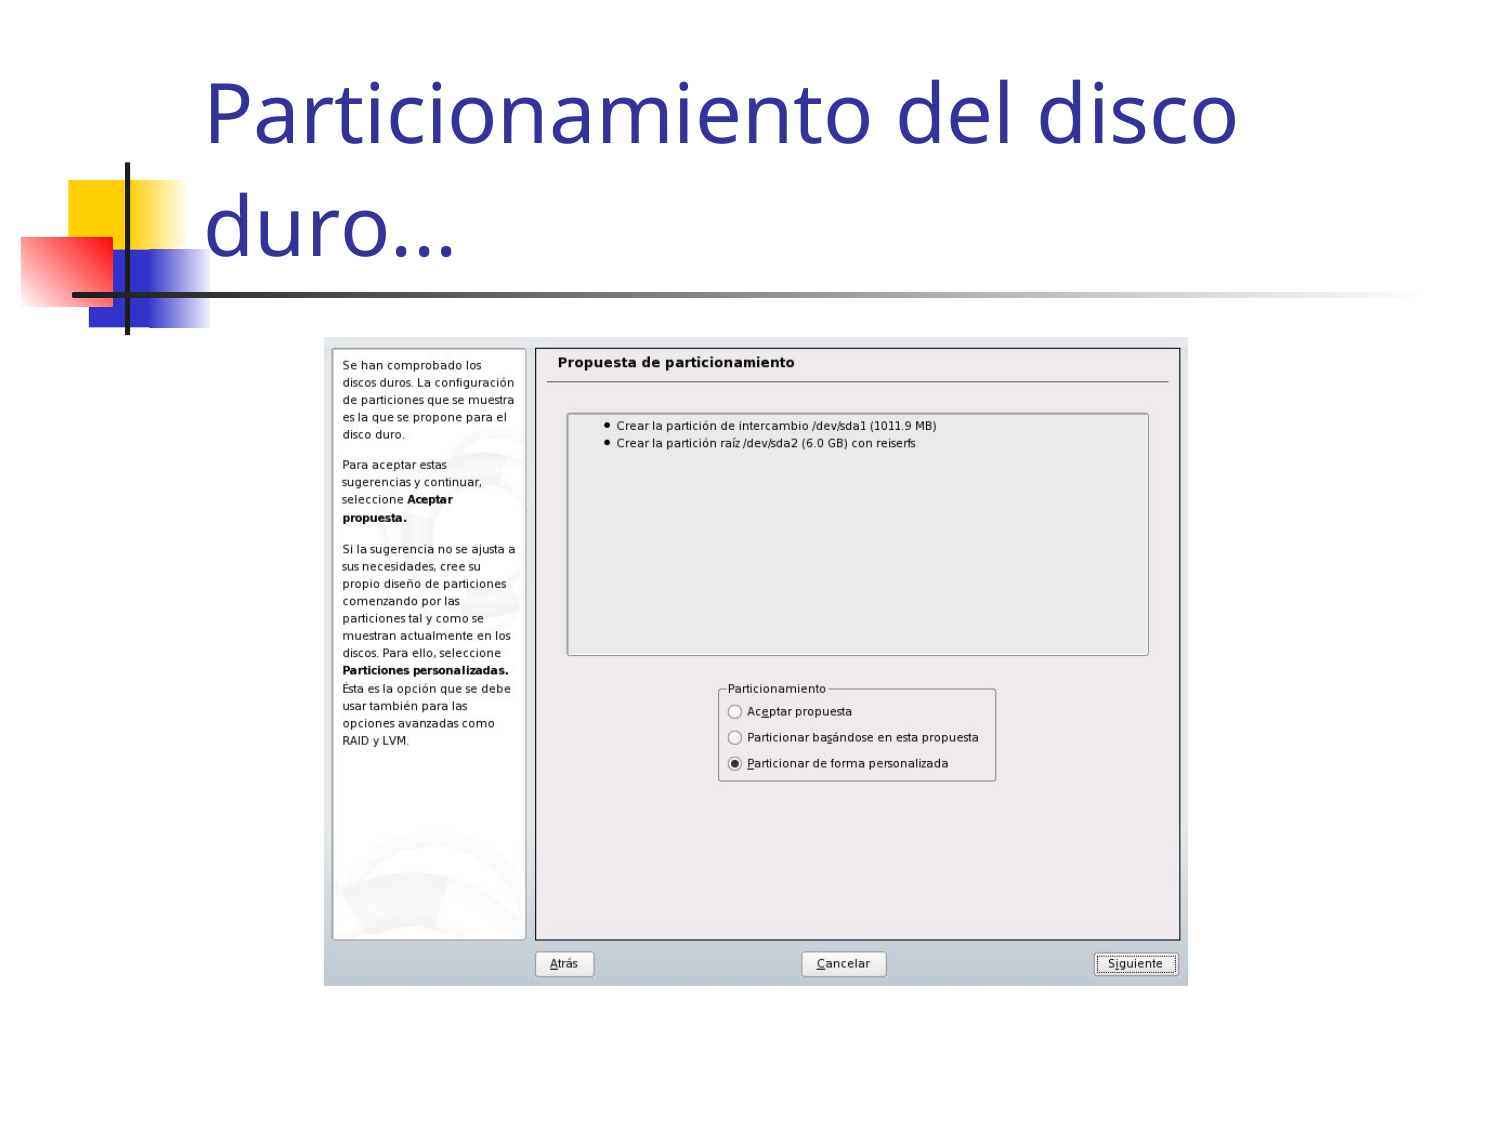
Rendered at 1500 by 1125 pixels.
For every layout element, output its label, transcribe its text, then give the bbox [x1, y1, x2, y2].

picture [324, 337, 1188, 986]
title Particionamiento del disco duro... [188, 101, 1468, 289]
